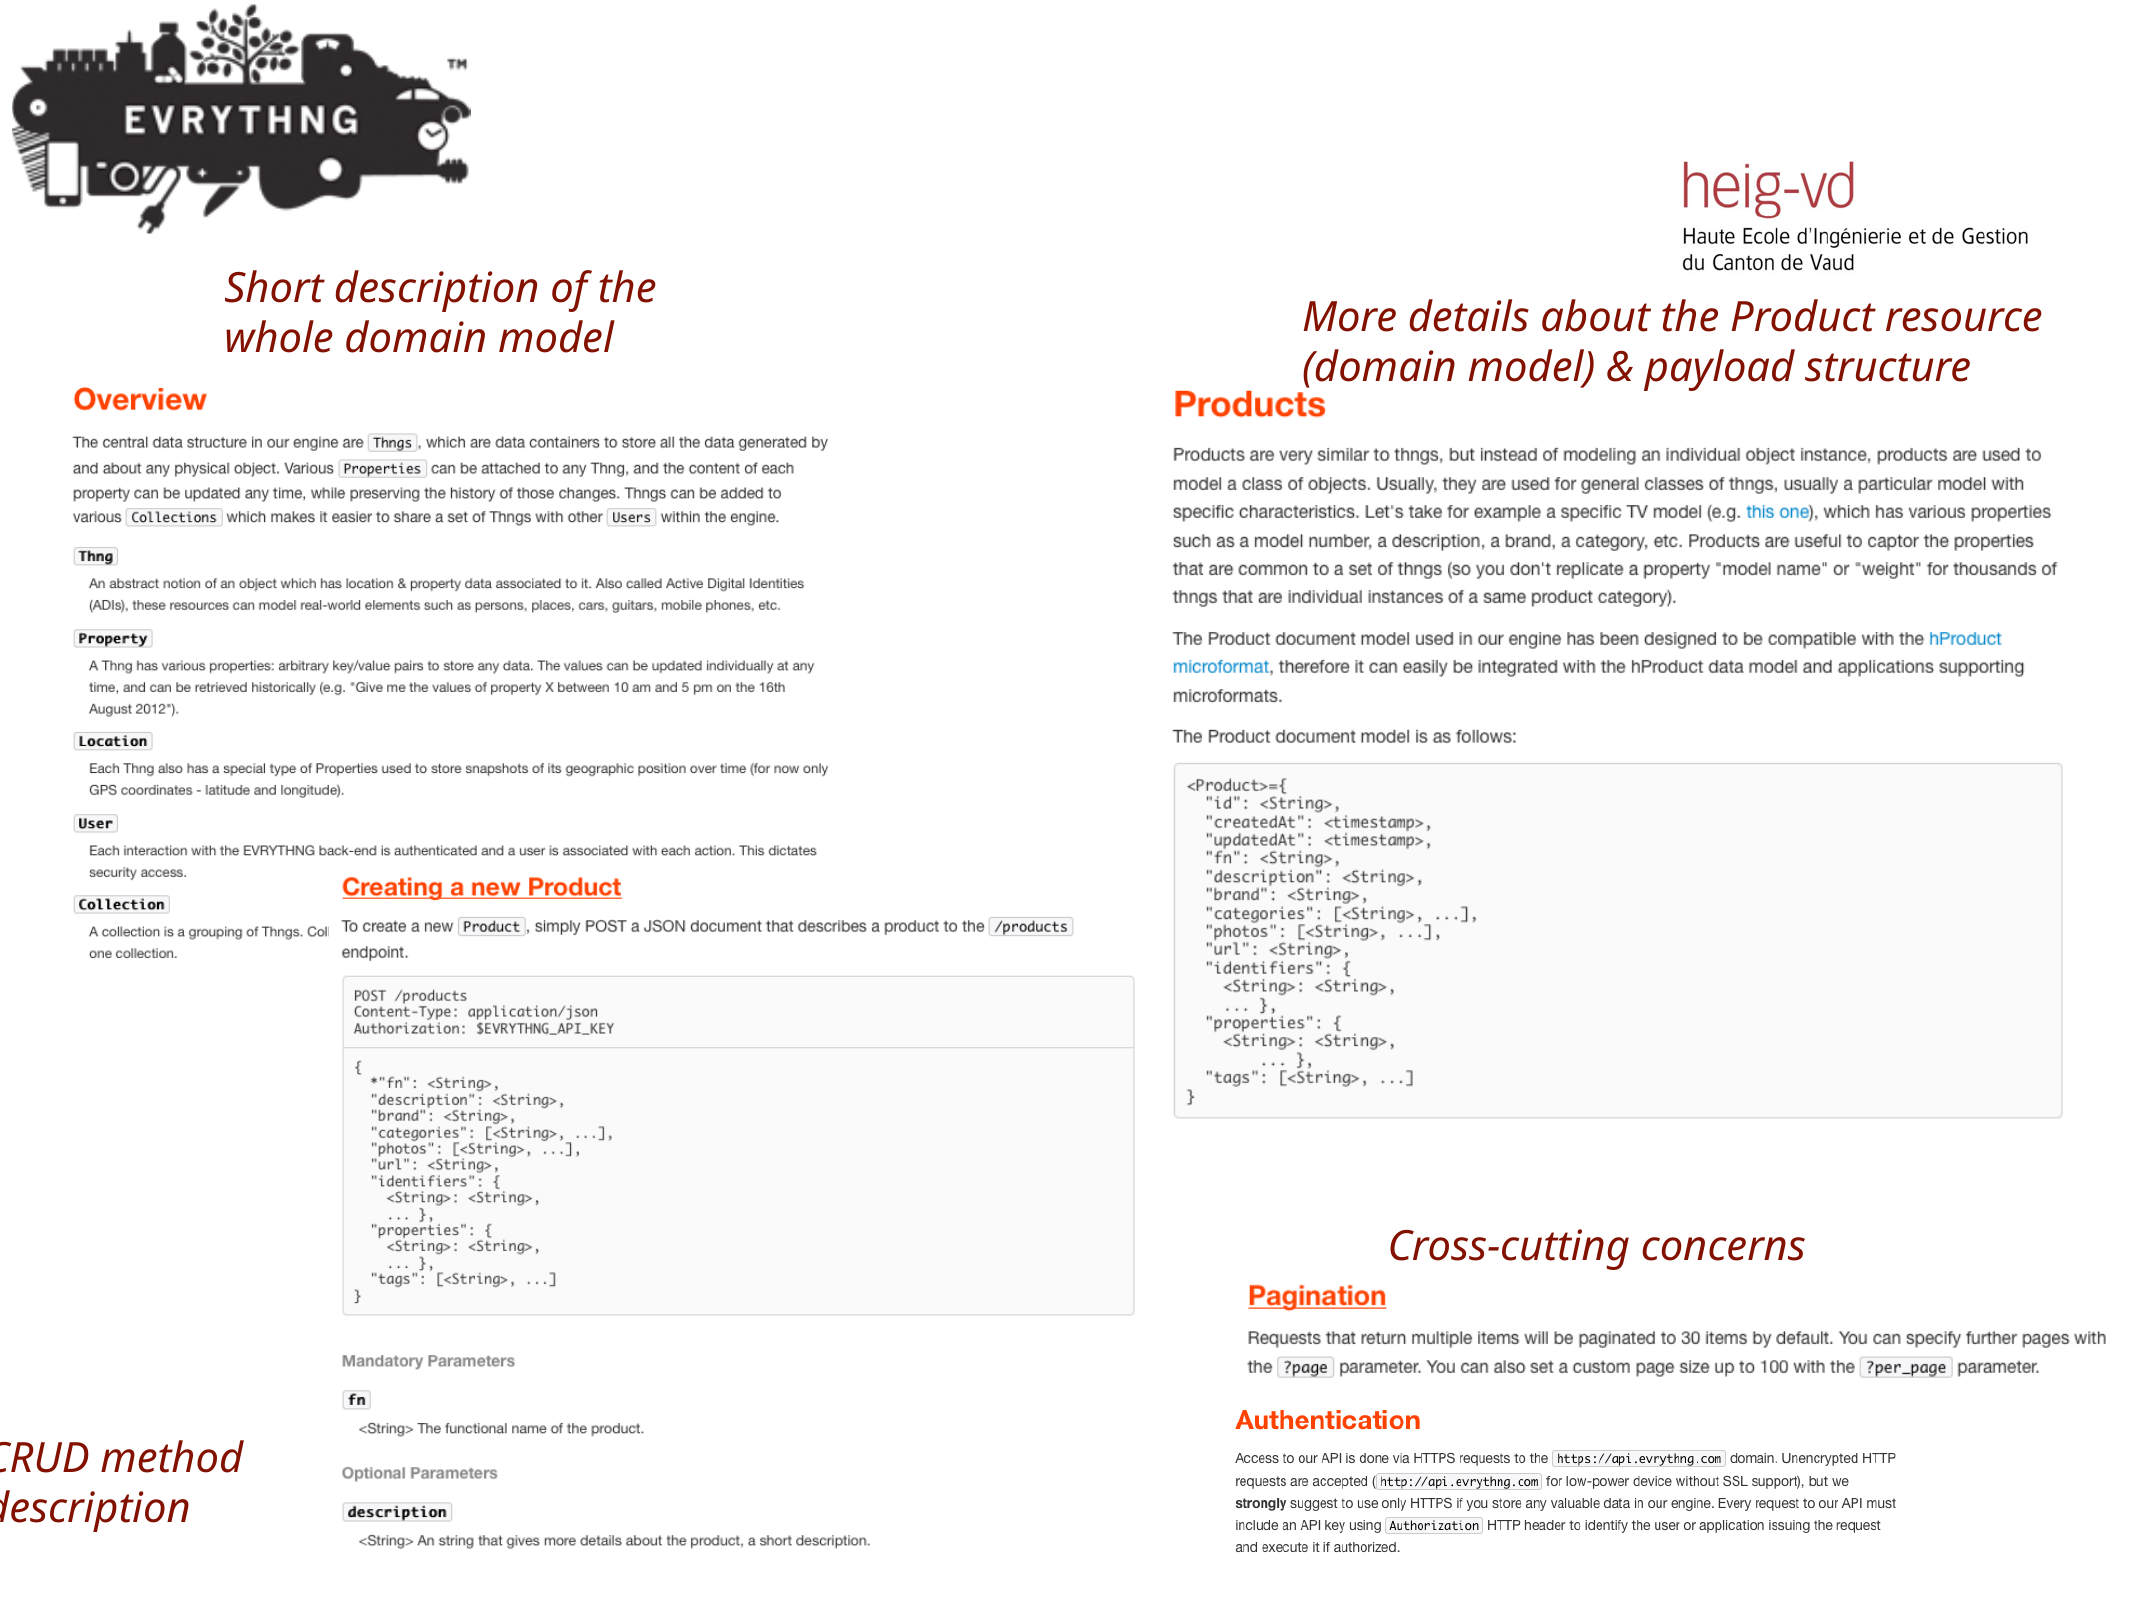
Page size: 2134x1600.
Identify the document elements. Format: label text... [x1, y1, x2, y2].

text_box More details about the Product resource (domain model) & payload structure [1293, 281, 2080, 398]
text_box Cross-cutting concerns [1379, 1210, 1984, 1278]
picture [1235, 1270, 2128, 1388]
picture [1672, 149, 2036, 281]
text_box Short description of the whole domain model [216, 251, 779, 369]
picture [1160, 377, 2083, 1130]
picture [64, 374, 1147, 1559]
picture [1224, 1399, 1915, 1564]
picture [12, 0, 471, 236]
text_box CRUD method description [0, 1422, 329, 1540]
